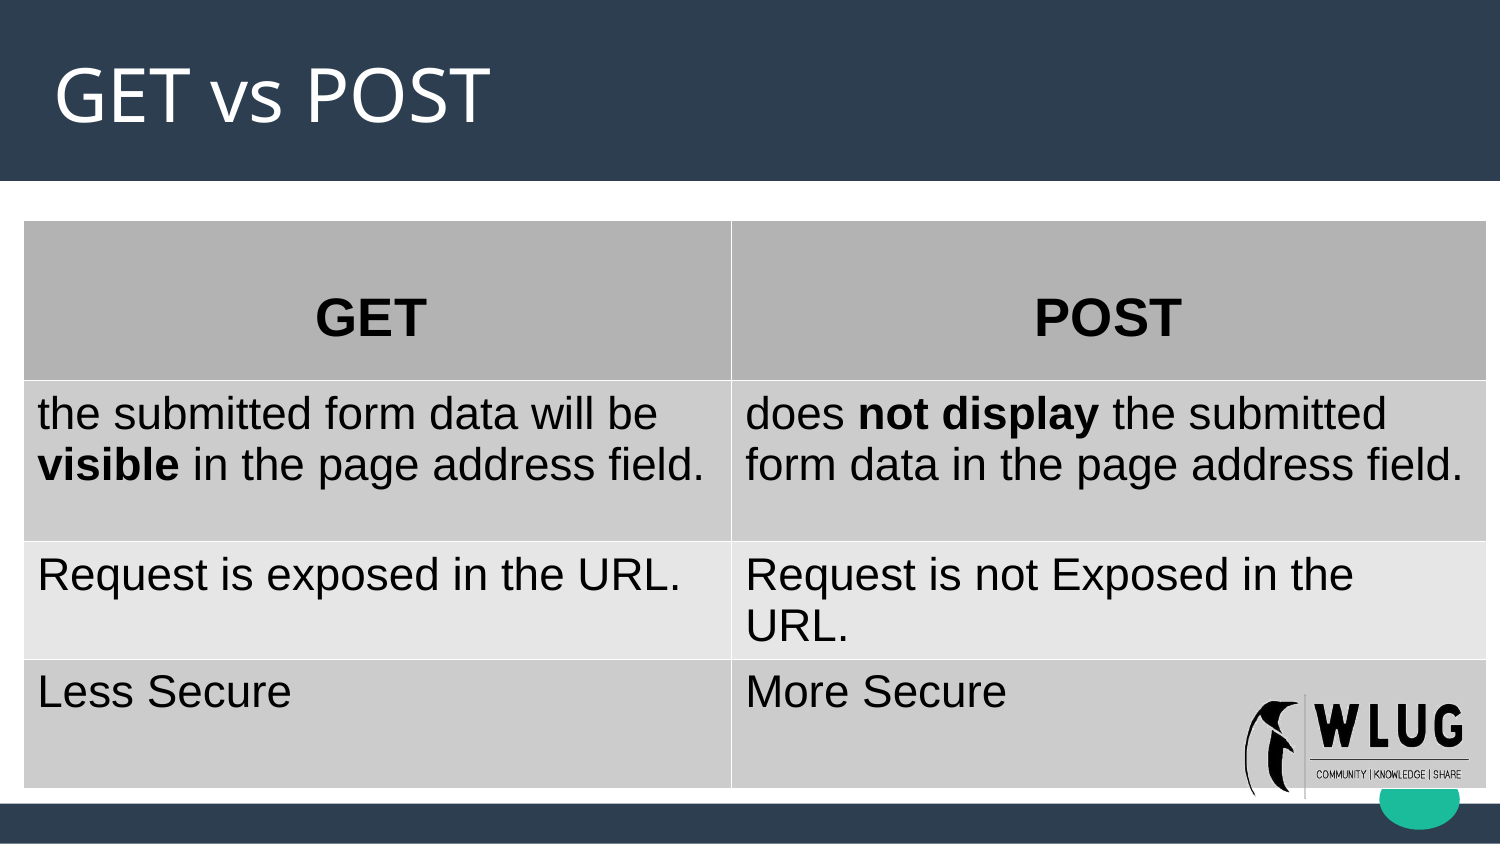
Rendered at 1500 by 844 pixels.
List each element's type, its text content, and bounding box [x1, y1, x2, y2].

picture [1229, 686, 1477, 804]
title GET vs POST [53, 39, 1447, 147]
table_header POST [732, 221, 1486, 380]
table_cell Less Secure [24, 660, 731, 788]
table_cell Request is not Exposed in the URL. [732, 542, 1486, 659]
table_cell Request is exposed in the URL. [24, 542, 731, 659]
table_header GET [24, 221, 731, 380]
table_cell More Secure [732, 660, 1486, 788]
table_cell the submitted form data will be visible in the page address field. [24, 381, 731, 541]
table_cell does not display the submitted form data in the page address field. [732, 381, 1486, 541]
